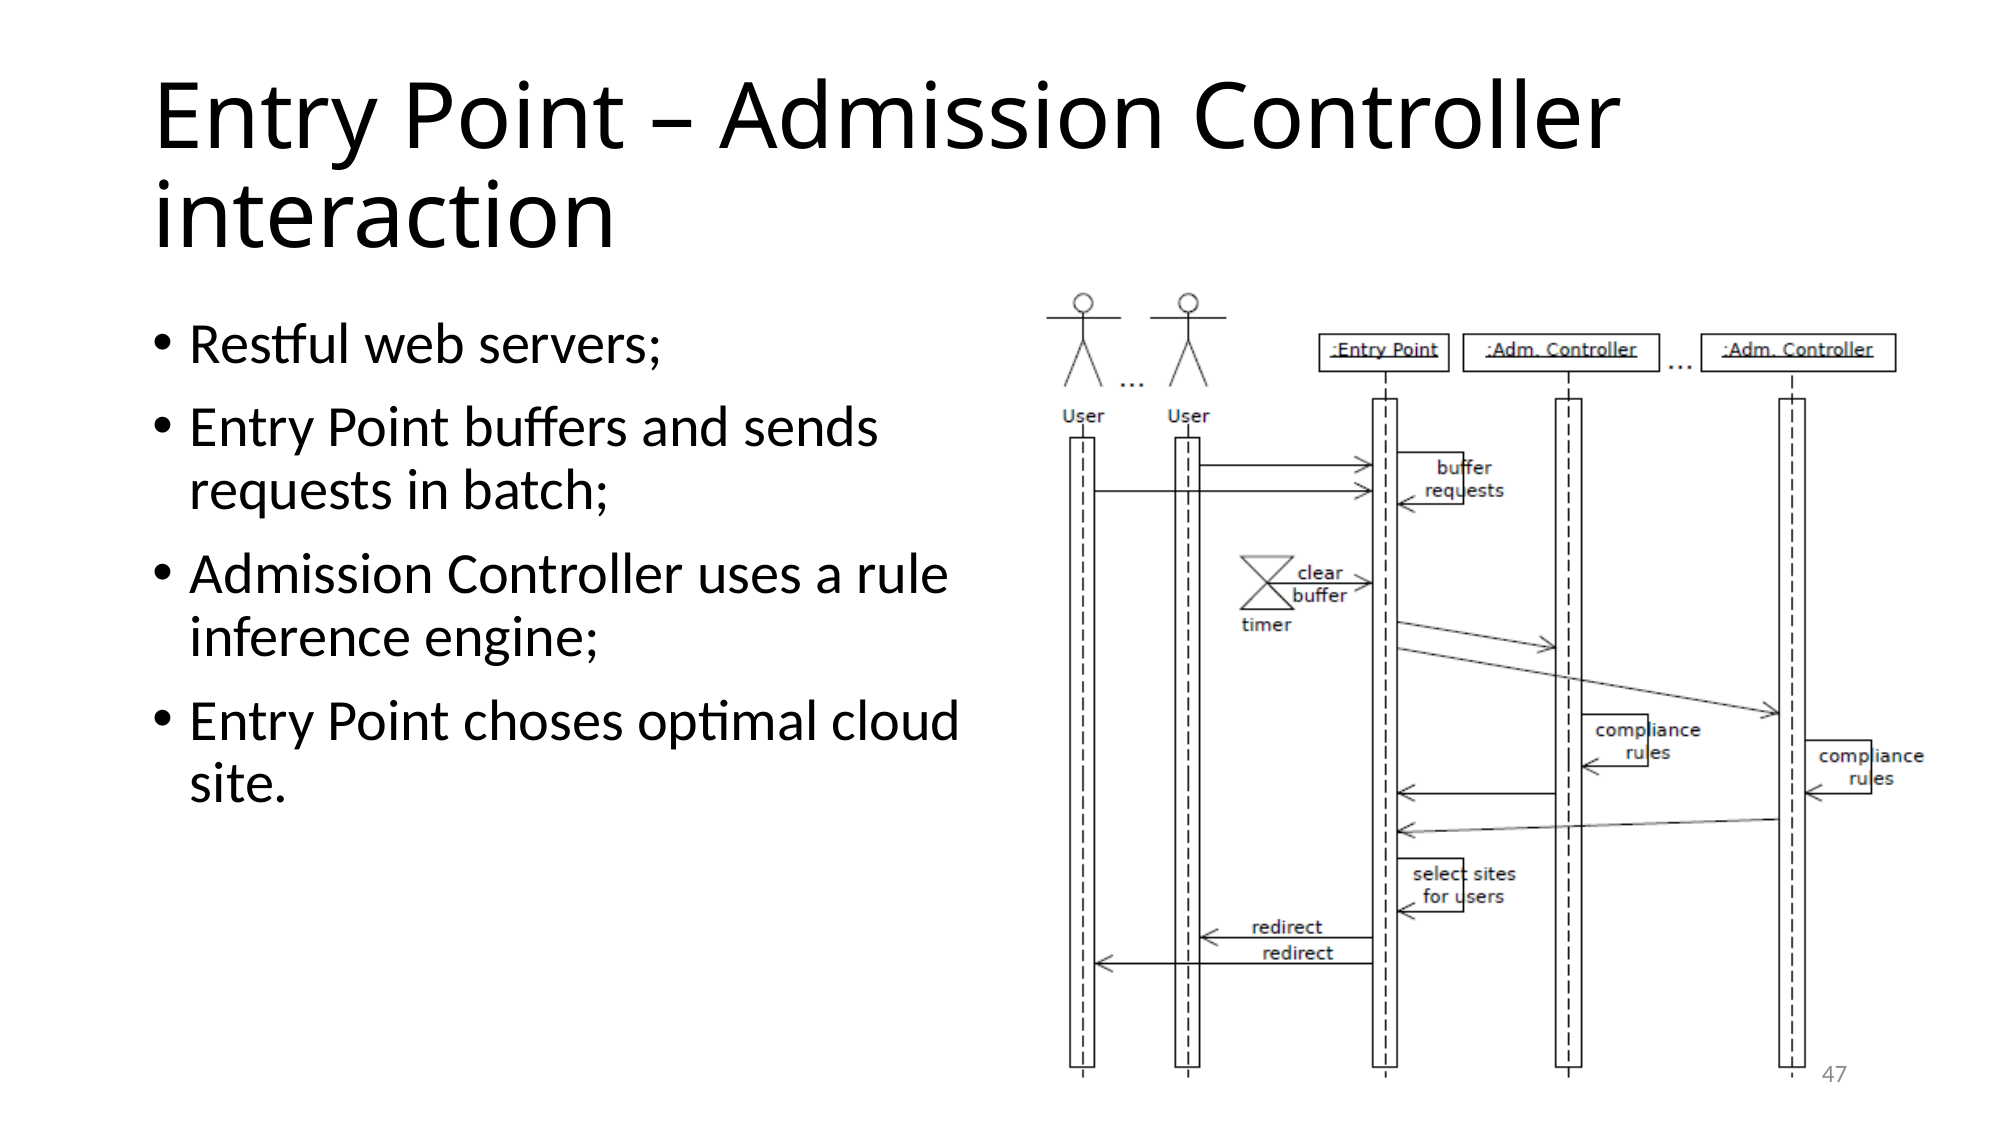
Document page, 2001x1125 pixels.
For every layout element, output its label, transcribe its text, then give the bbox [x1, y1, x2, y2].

text_box Restful web servers; Entry Point buffers and sends requests in batch; Admission Controller uses a rule inference engine; Entry Point choses optimal cloud site. [137, 305, 995, 1020]
title Entry Point – Admission Controller interaction [137, 59, 1863, 278]
slide_number <number> [1412, 1042, 1863, 1103]
picture [1021, 277, 1947, 1086]
